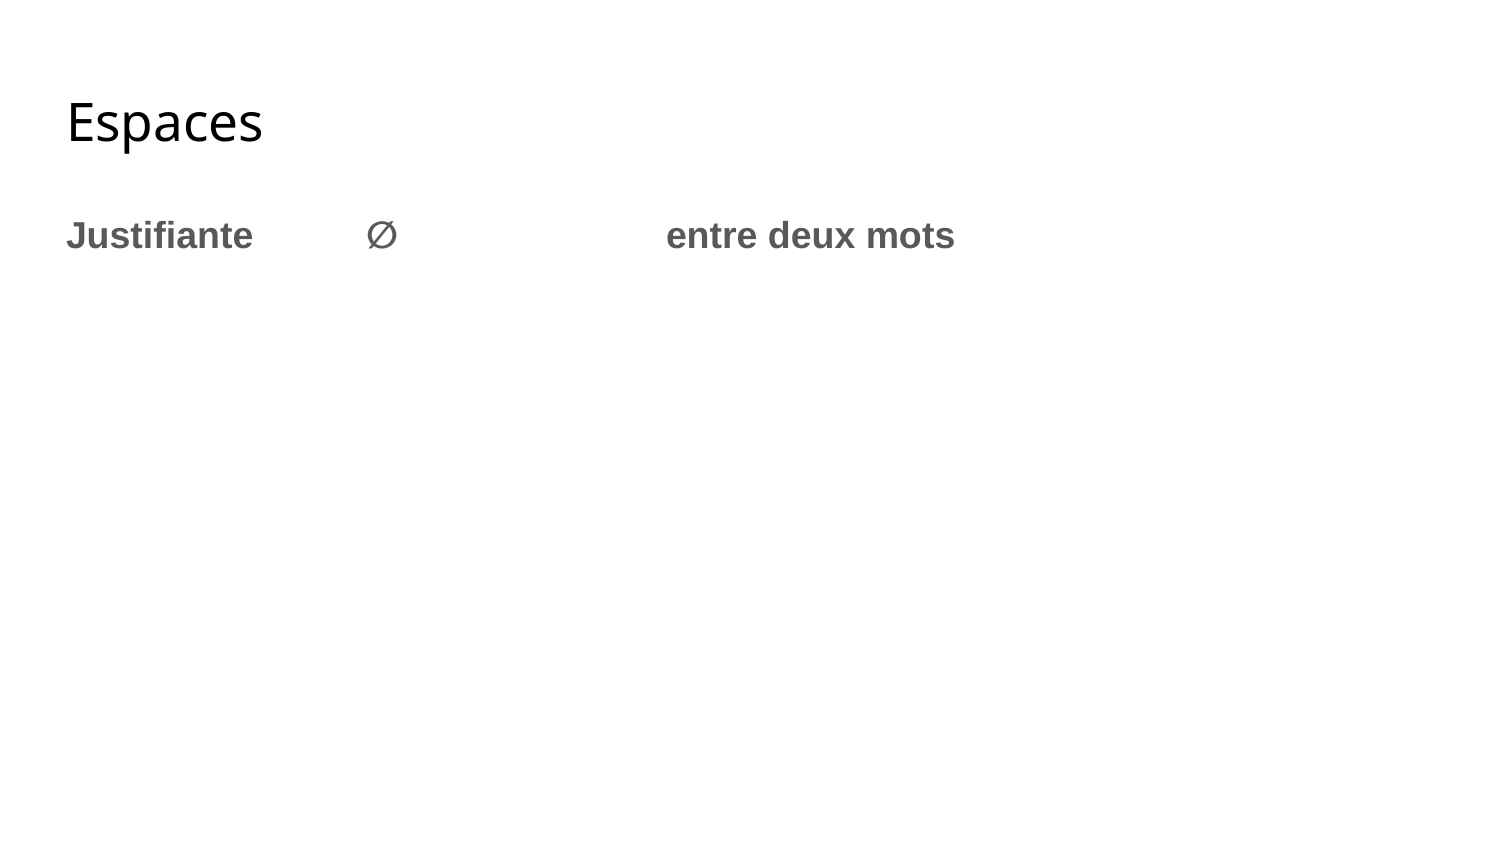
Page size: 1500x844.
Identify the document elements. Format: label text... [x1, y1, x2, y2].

list Justifiante ∅ entre deux mots [51, 189, 1449, 750]
title Espaces [51, 72, 1449, 167]
